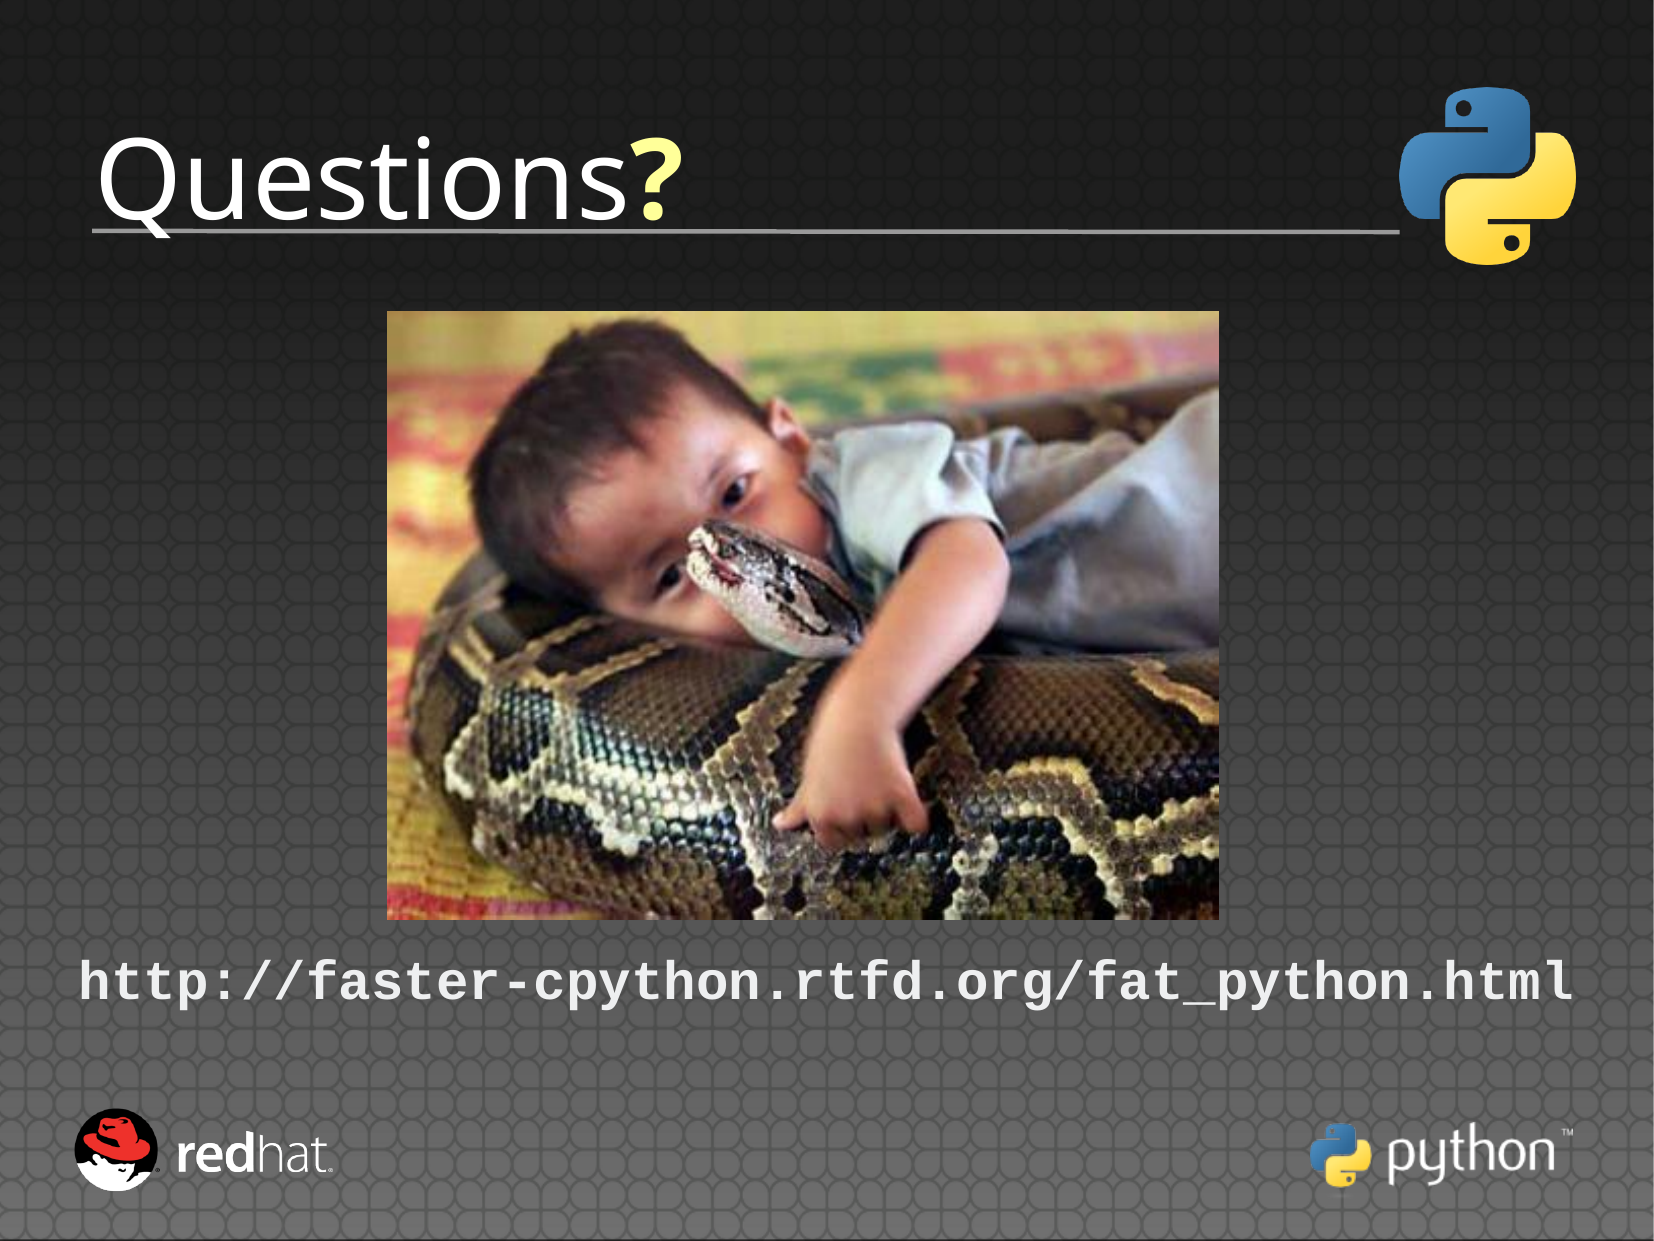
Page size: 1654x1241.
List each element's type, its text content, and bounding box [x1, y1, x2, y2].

title Questions? [94, 100, 1426, 251]
picture [0, 0, 1654, 1241]
list http://faster-cpython.rtfd.org/fat_python.html [50, 953, 1603, 1241]
